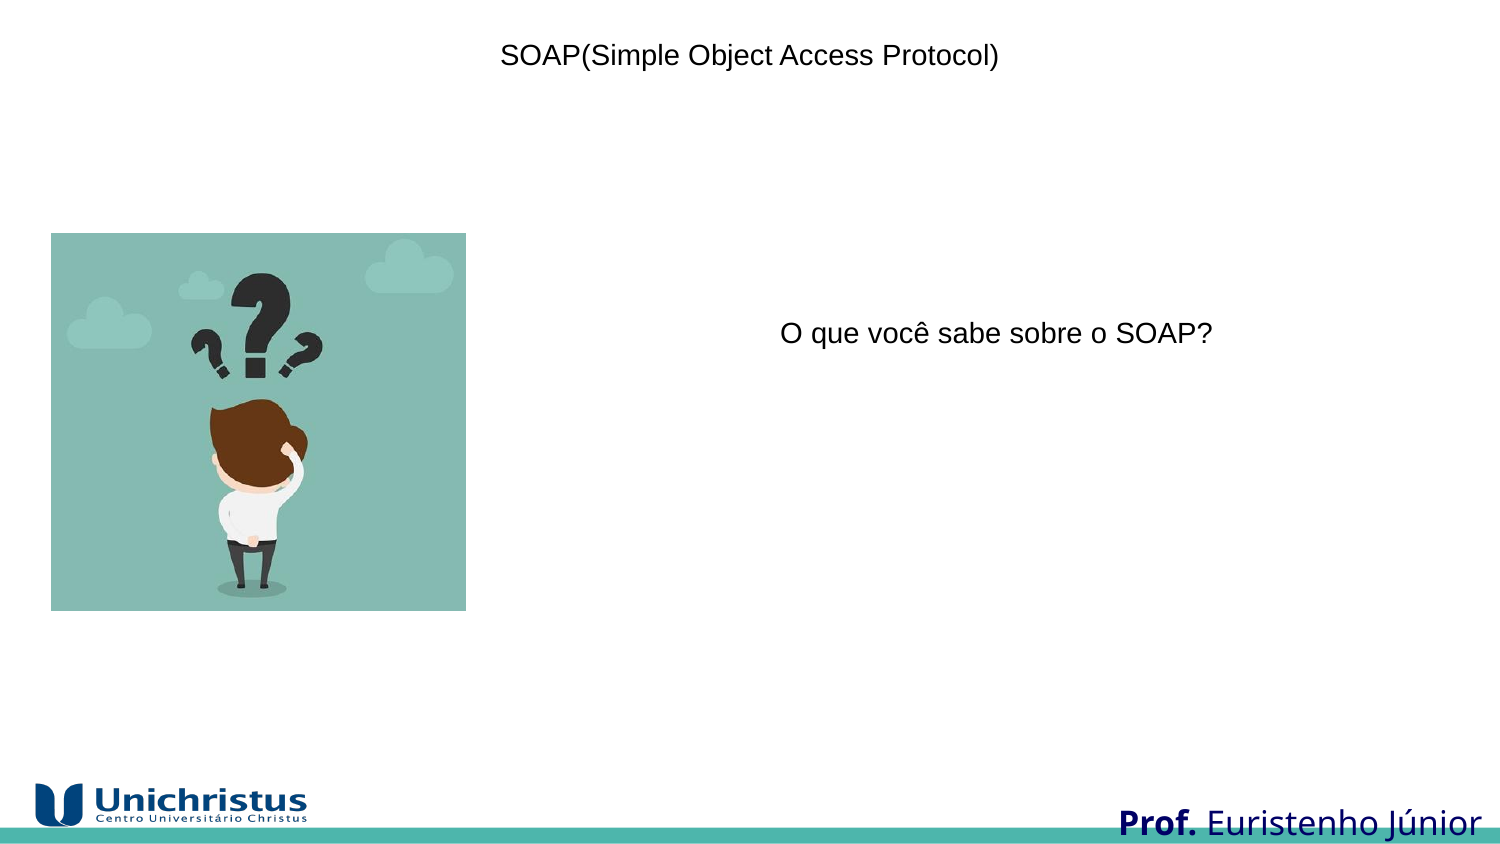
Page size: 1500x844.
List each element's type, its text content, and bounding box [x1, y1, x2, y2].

picture [51, 233, 466, 611]
title SOAP(Simple Object Access Protocol) [51, 20, 1449, 137]
text_box Prof. Euristenho Júnior [1103, 791, 1500, 844]
picture [31, 781, 311, 828]
list O que você sabe sobre o SOAP? [544, 152, 1449, 750]
